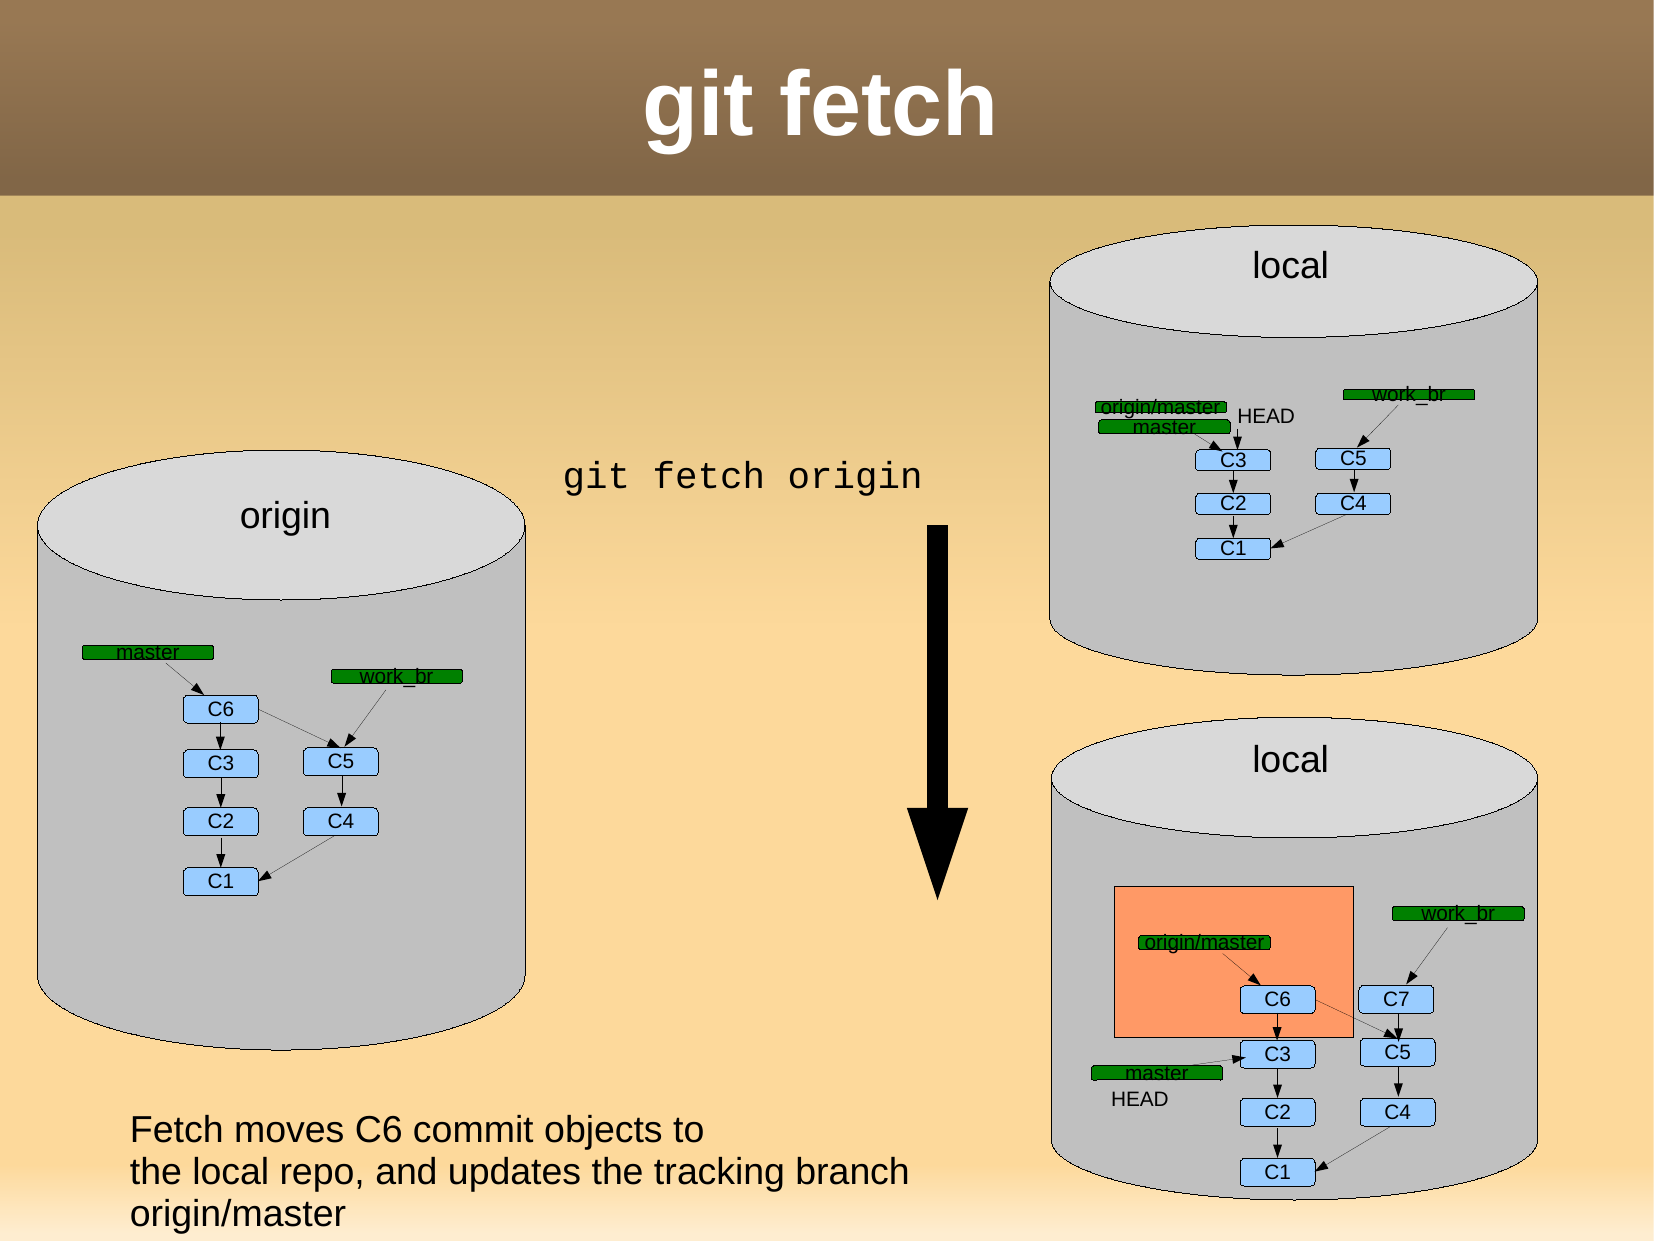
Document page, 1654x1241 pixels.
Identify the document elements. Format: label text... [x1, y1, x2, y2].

text_box C5 [1315, 448, 1391, 470]
text_box origin/master [1138, 935, 1271, 950]
text_box C5 [1360, 1038, 1436, 1067]
text_box [1051, 782, 1538, 1201]
text_box C6 [1240, 985, 1316, 1014]
text_box [37, 526, 526, 1051]
text_box git fetch origin [547, 450, 938, 508]
text_box local [1051, 717, 1538, 838]
text_box HEAD [1222, 397, 1357, 436]
text_box C3 [183, 749, 259, 778]
text_box work_br [1408, 389, 1428, 400]
text_box master [1091, 1065, 1223, 1081]
text_box C2 [1240, 1098, 1316, 1127]
text_box C2 [1195, 493, 1271, 515]
text_box origin/master [1095, 401, 1154, 413]
text_box C3 [1240, 1040, 1316, 1069]
text_box local [1237, 730, 1344, 788]
text_box C1 [1195, 538, 1271, 560]
text_box C5 [303, 747, 379, 776]
text_box origin/master [1199, 401, 1222, 413]
text_box master [82, 645, 214, 660]
text_box local [1049, 225, 1538, 338]
text_box C4 [1360, 1098, 1436, 1127]
text_box C4 [1315, 493, 1391, 515]
text_box C1 [1240, 1158, 1316, 1187]
text_box C2 [183, 807, 259, 836]
picture [0, 0, 1654, 1241]
text_box work_br [1343, 389, 1406, 400]
text_box work_br [1392, 906, 1525, 921]
text_box origin [225, 487, 346, 545]
text_box C6 [183, 695, 259, 724]
text_box local [1237, 236, 1373, 294]
text_box Fetch moves C6 commit objects to the local repo, and updates the tracking branch origin/master [115, 1101, 936, 1241]
text_box C3 [1195, 449, 1271, 471]
text_box master [1098, 419, 1231, 434]
text_box local [37, 450, 526, 601]
text_box C1 [183, 867, 259, 896]
text_box work_br [1430, 389, 1475, 400]
text_box work_br [331, 669, 463, 684]
text_box C7 [1358, 985, 1434, 1014]
text_box C4 [303, 807, 379, 836]
text_box HEAD [1096, 1080, 1231, 1119]
title git fetch [76, 7, 1565, 200]
text_box origin/master [1153, 401, 1198, 413]
text_box [1049, 282, 1538, 676]
